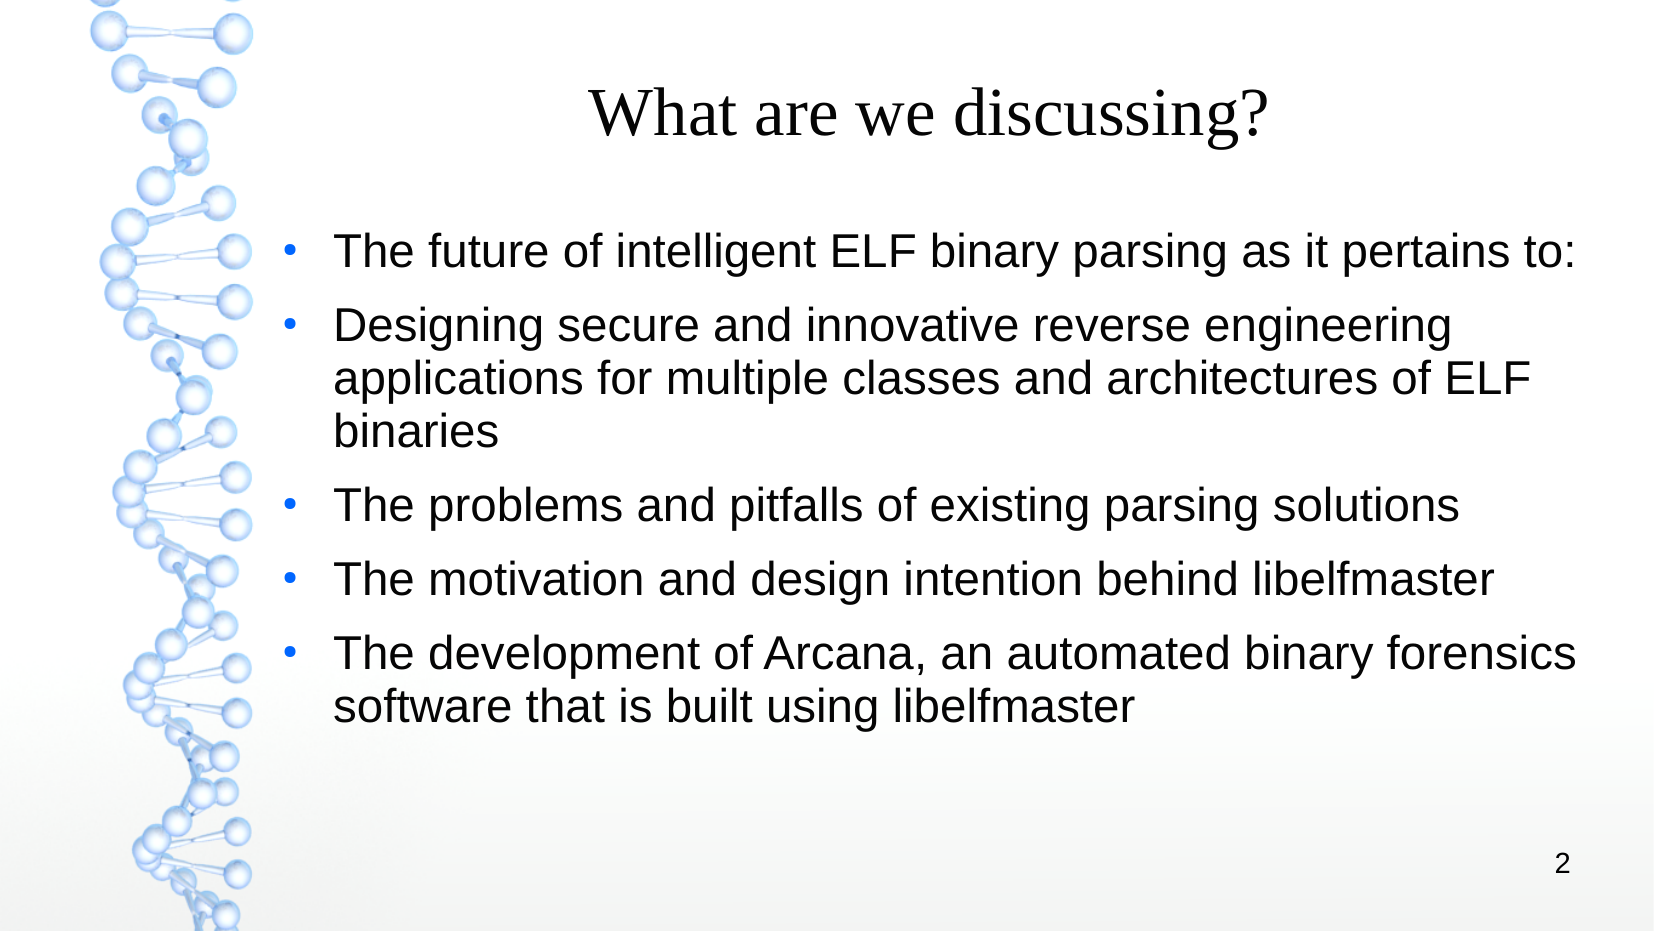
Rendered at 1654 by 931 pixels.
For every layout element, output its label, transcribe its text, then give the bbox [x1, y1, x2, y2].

title What are we discussing? [265, 35, 1595, 189]
picture [0, 0, 1654, 931]
list The future of intelligent ELF binary parsing as it pertains to: Designing secure and innovative reverse engineering applications for multiple classes and architectures of ELF binaries The problems and pitfalls of existing parsing solutions The motivation and design intention behind libelfmaster The development of Arcana, an automated binary forensics software that is built using libelfmaster [265, 224, 1595, 764]
